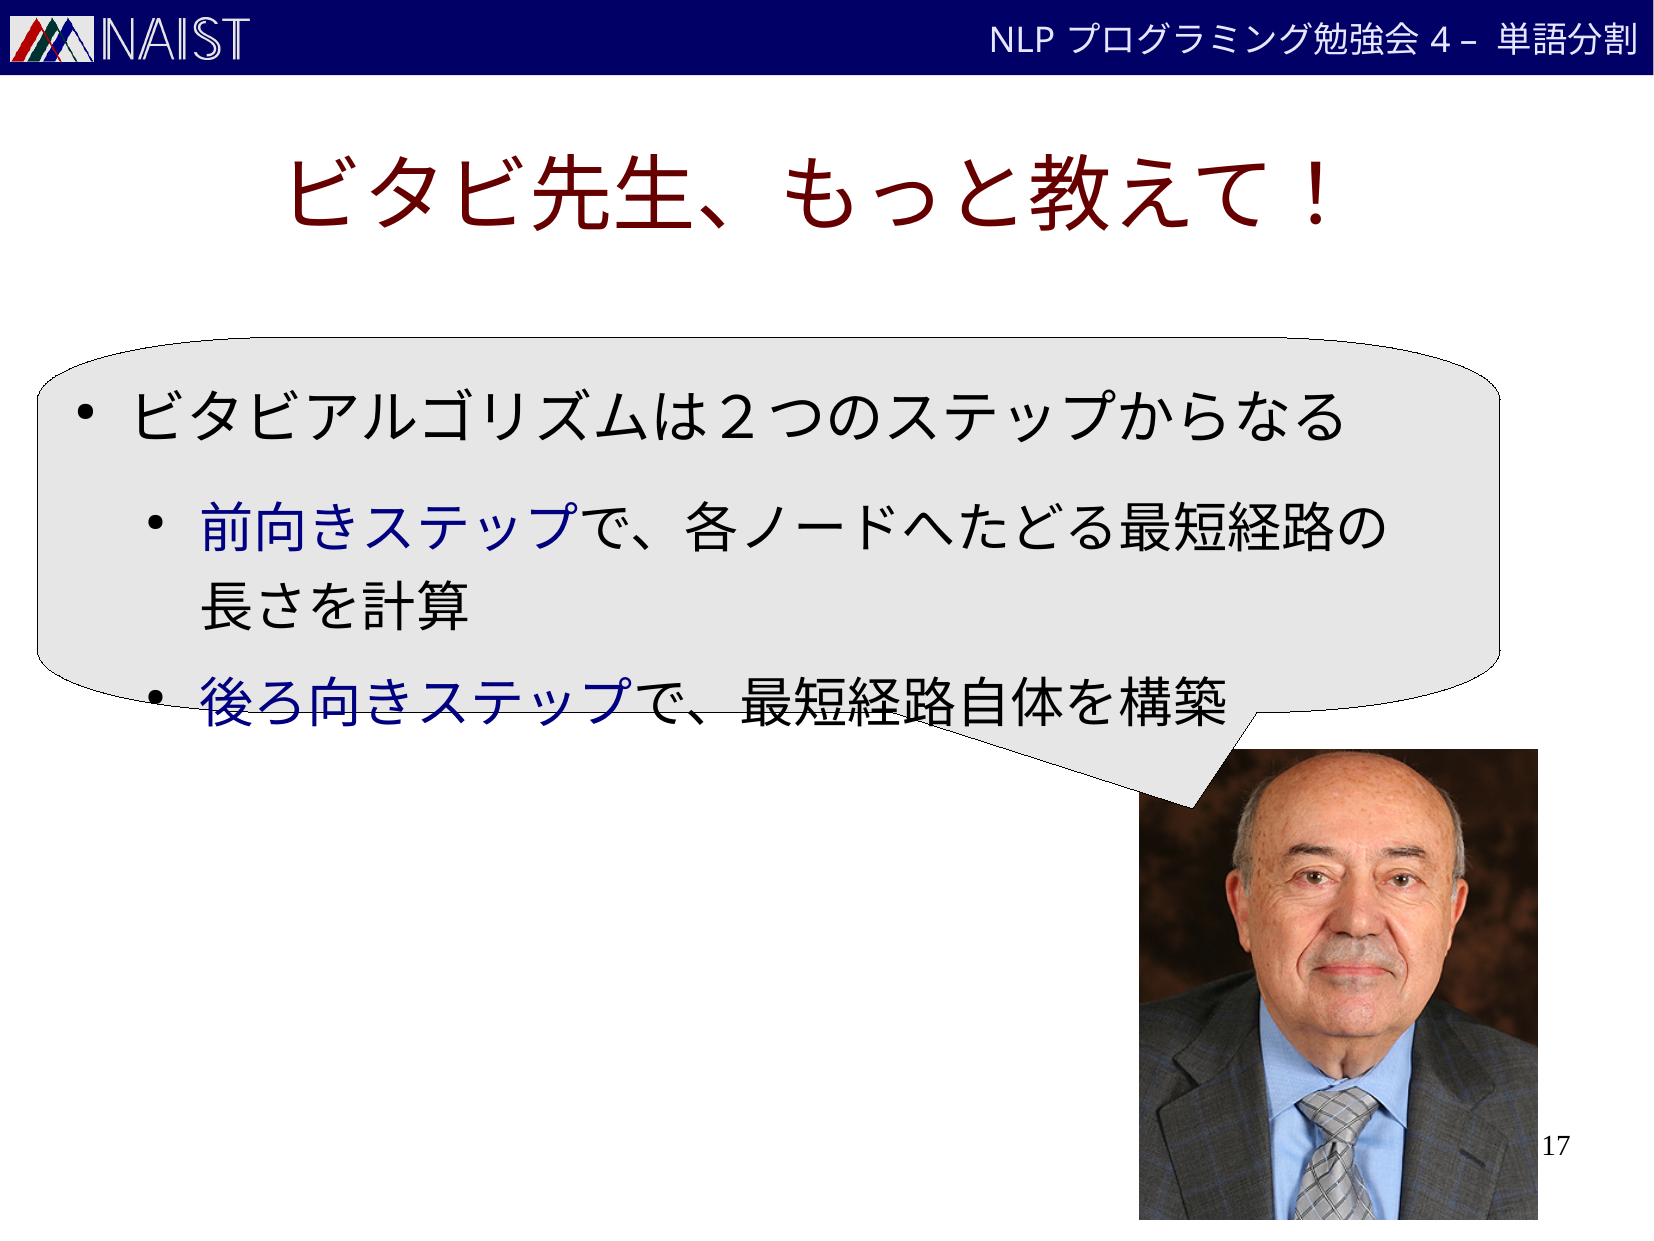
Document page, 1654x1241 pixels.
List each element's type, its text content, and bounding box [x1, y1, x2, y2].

list ビタビアルゴリズムは２つのステップからなる 前向きステップで、各ノードへたどる最短経路の長さを計算 後ろ向きステップで、最短経路自体を構築 [57, 370, 1426, 657]
text_box [934, 686, 945, 695]
text_box [918, 690, 937, 706]
picture [1139, 749, 1538, 1220]
text_box [327, 701, 341, 711]
text_box [910, 682, 921, 692]
text_box [441, 708, 451, 713]
title ビタビ先生、もっと教えて！ [75, 92, 1564, 285]
text_box [933, 710, 947, 721]
text_box [772, 707, 783, 713]
text_box [227, 708, 240, 712]
text_box [918, 707, 929, 725]
picture [10, 16, 94, 62]
text_box [932, 700, 947, 707]
text_box [622, 680, 629, 687]
picture [102, 17, 251, 60]
text_box [316, 690, 352, 713]
text_box [37, 337, 1501, 809]
